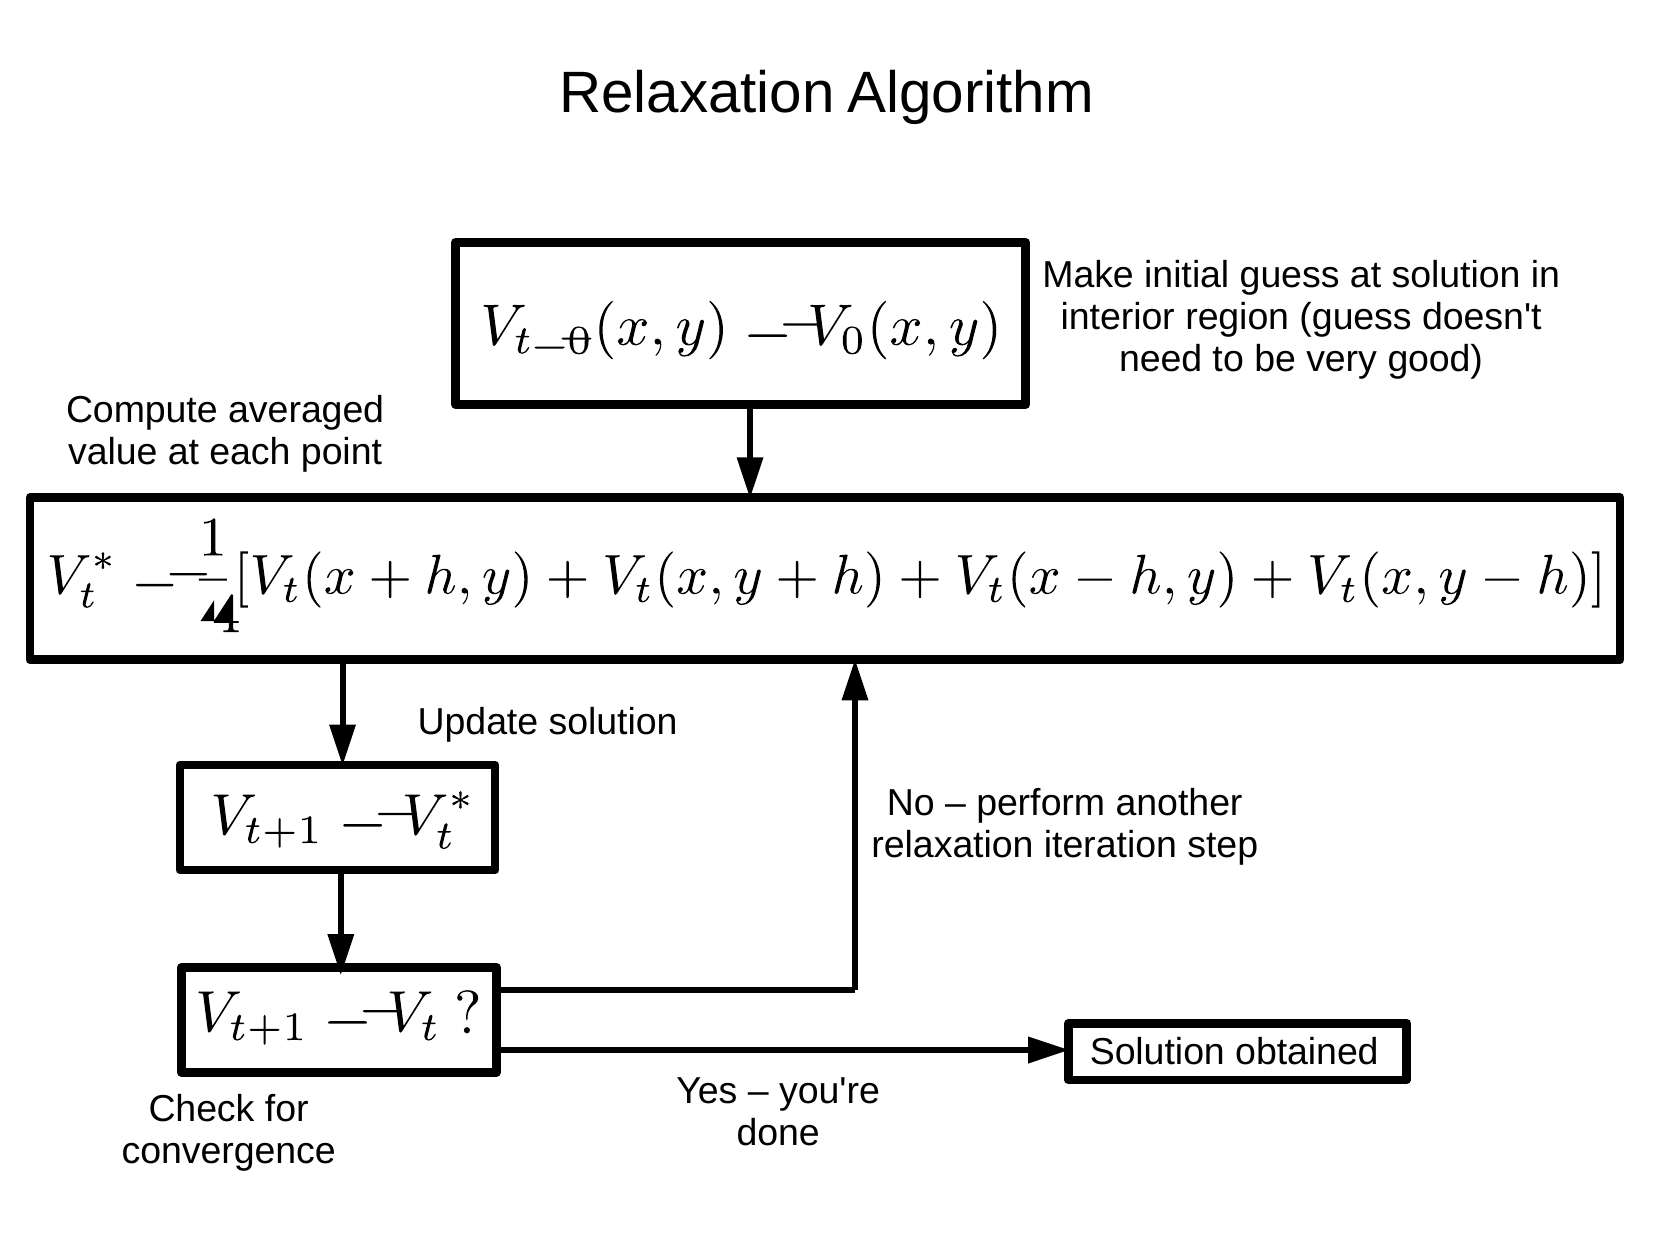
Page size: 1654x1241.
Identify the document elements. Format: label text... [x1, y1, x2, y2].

text_box Make initial guess at solution in interior region (guess doesn't need to be very good) [1023, 245, 1579, 387]
text_box Update solution [390, 693, 706, 751]
text_box [30, 497, 1621, 660]
text_box Yes – you're done [658, 1062, 899, 1162]
text_box Compute averaged value at each point [45, 381, 406, 481]
text_box [180, 765, 496, 871]
text_box Solution obtained [1046, 1023, 1422, 1081]
text_box [181, 967, 497, 1073]
text_box No – perform another relaxation iteration step [847, 774, 1283, 873]
text_box [455, 242, 1026, 405]
title Relaxation Algorithm [82, 49, 1571, 136]
text_box Check for convergence [78, 1080, 379, 1180]
